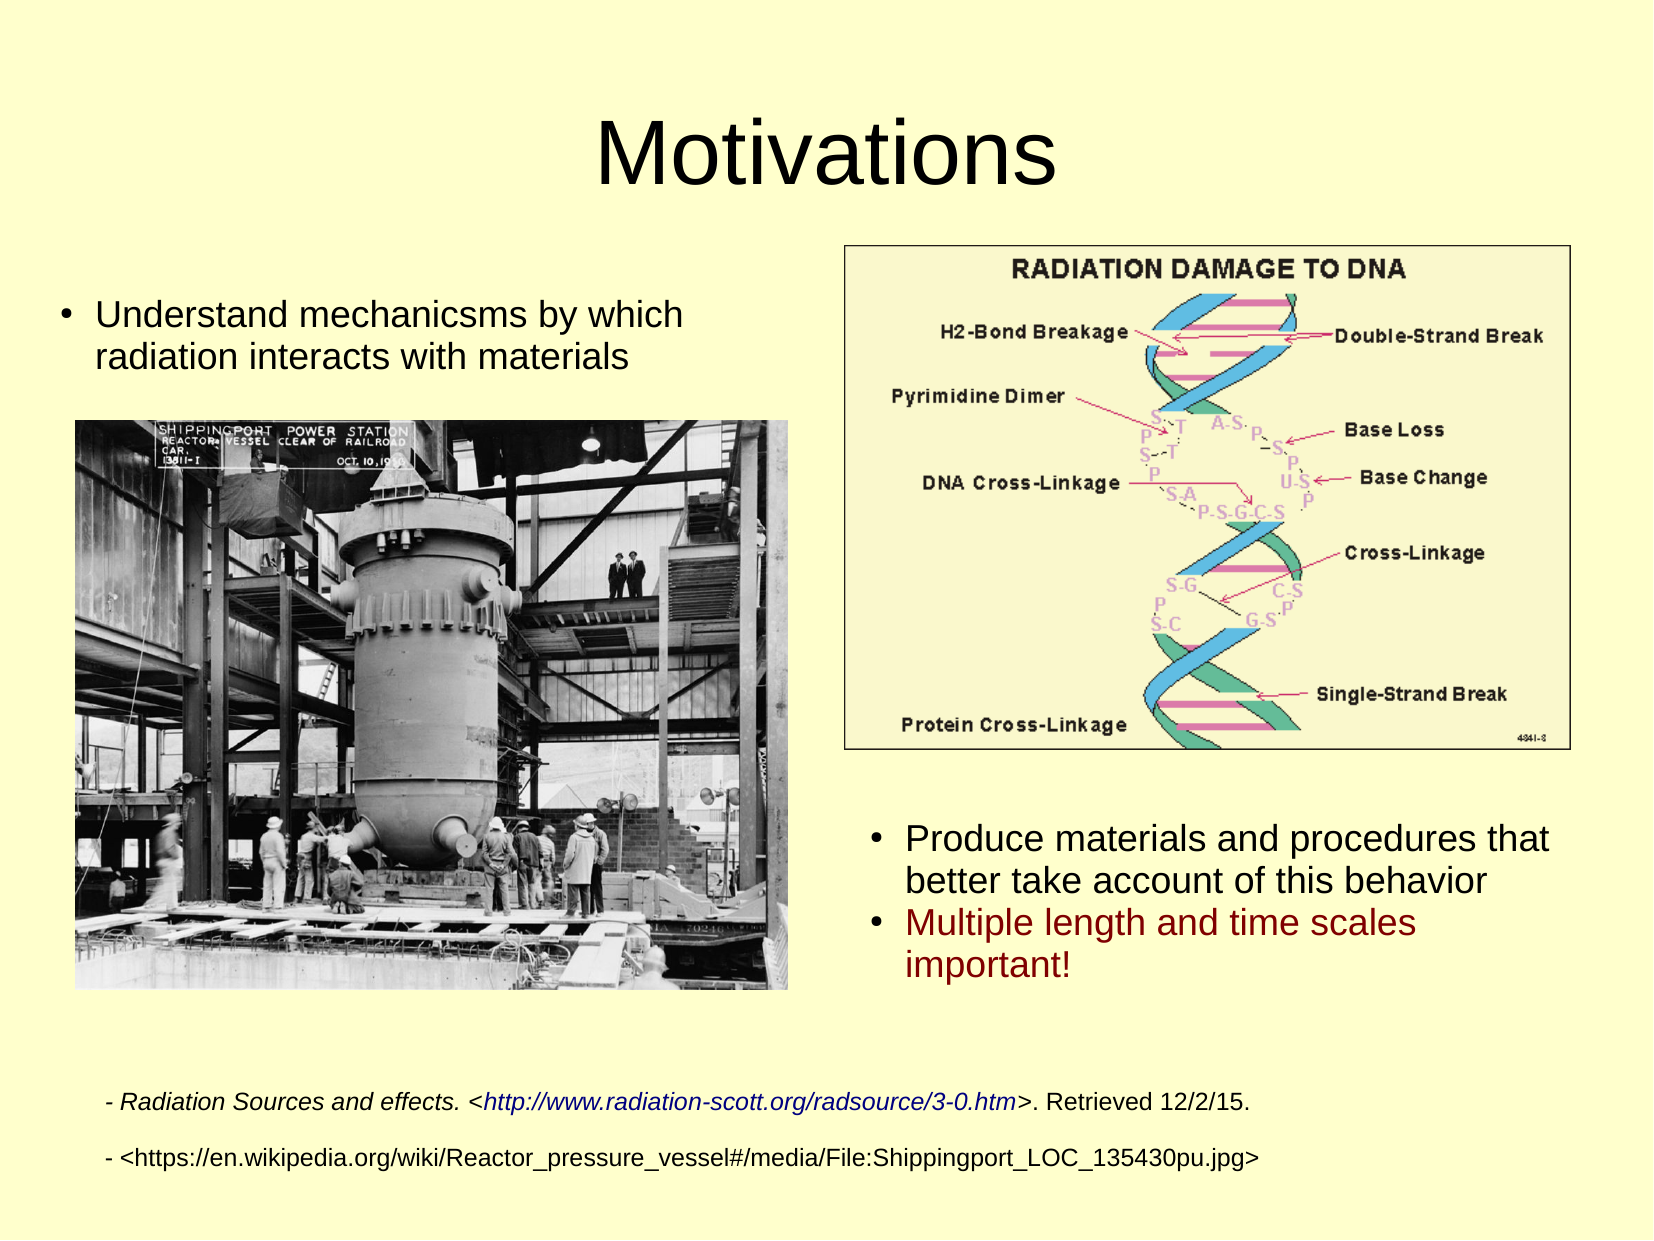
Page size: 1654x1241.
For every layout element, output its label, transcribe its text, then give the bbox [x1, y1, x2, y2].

text_box Understand mechanicsms by which radiation interacts with materials [45, 286, 766, 406]
title Motivations [82, 49, 1571, 257]
picture [75, 420, 788, 991]
text_box - Radiation Sources and effects. <http://www.radiation-scott.org/radsource/3-0.htm>. Retrieved 12/2/15. - <https://en.wikipedia.org/wiki/Reactor_pressure_vessel#/media/File:Shippingport_LOC_135430pu.jpg> [90, 1080, 1636, 1241]
text_box Produce materials and procedures that better take account of this behavior Multiple length and time scales important! [855, 810, 1606, 1032]
picture [844, 245, 1571, 751]
